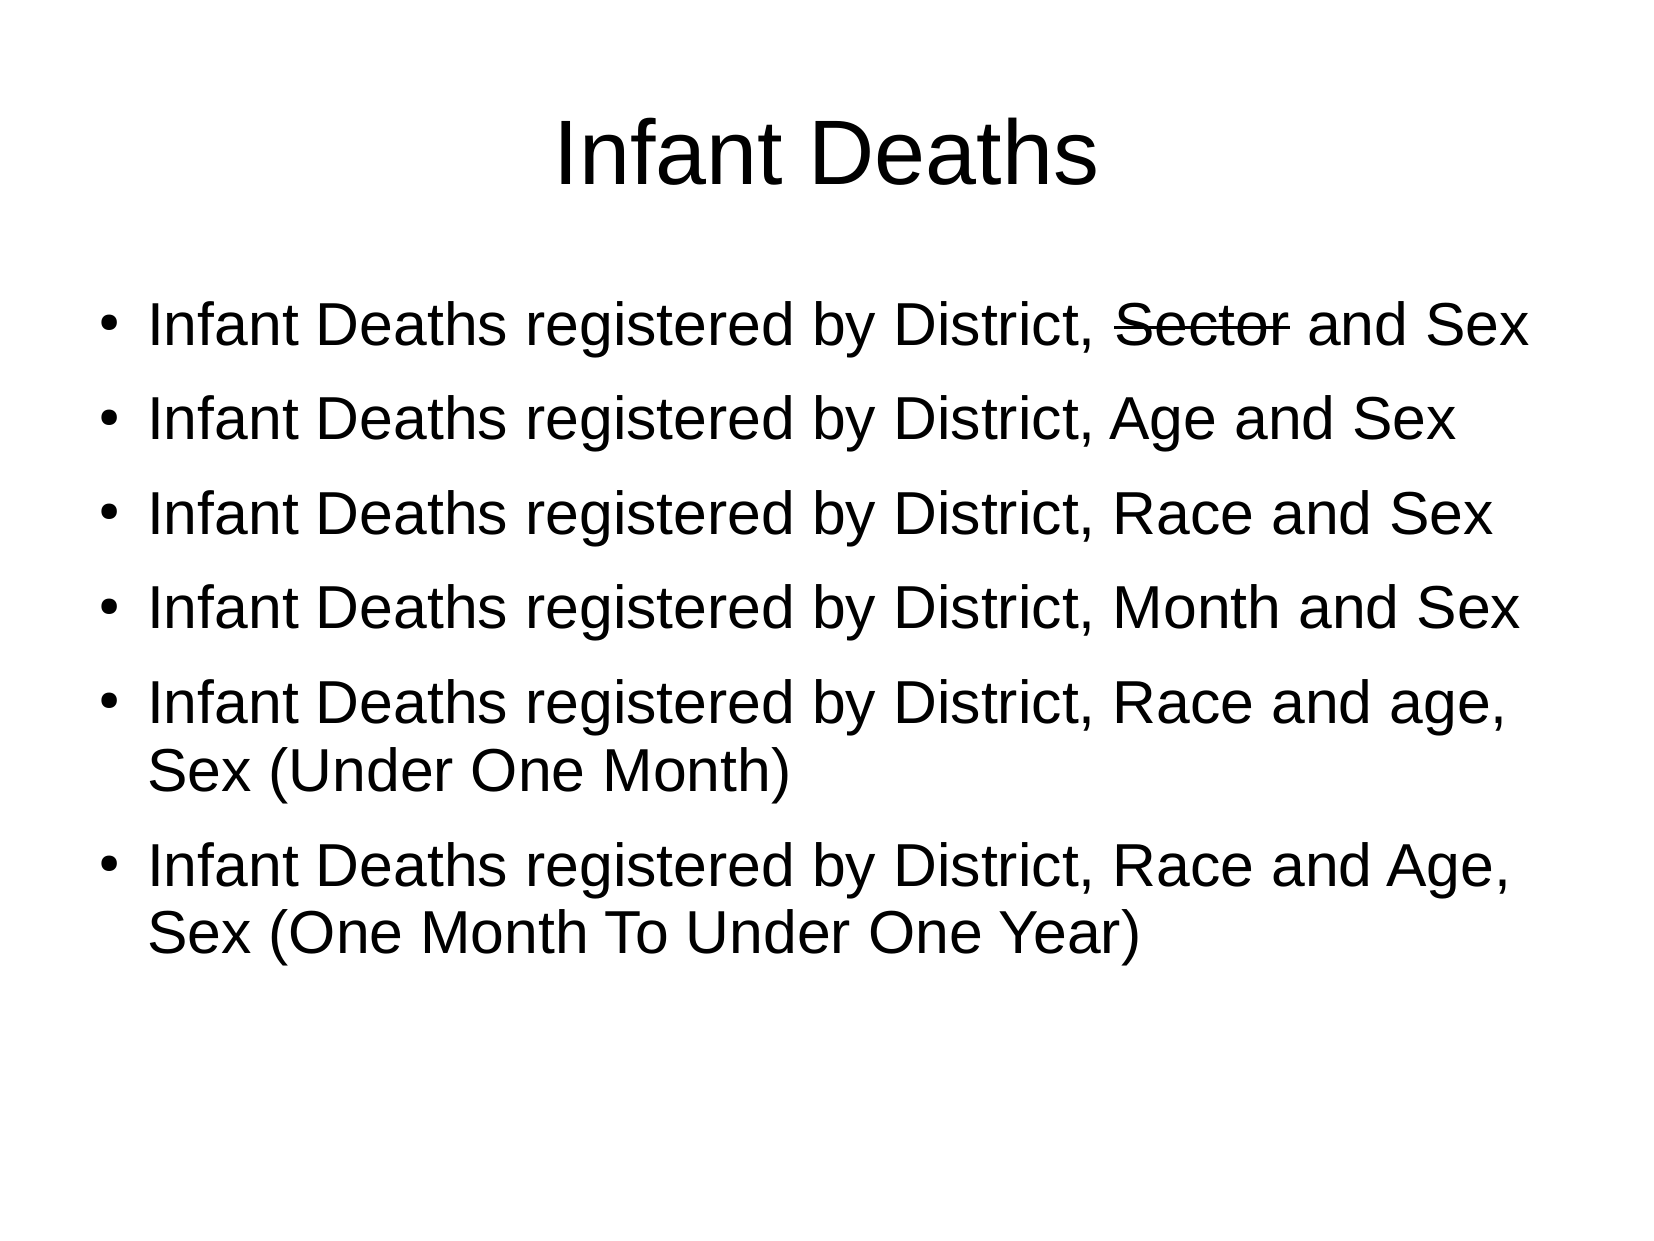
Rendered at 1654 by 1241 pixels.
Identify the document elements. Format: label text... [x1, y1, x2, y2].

list Infant Deaths registered by District, Sector and Sex Infant Deaths registered by District, Age and Sex Infant Deaths registered by District, Race and Sex Infant Deaths registered by District, Month and Sex Infant Deaths registered by District, Race and age, Sex (Under One Month) Infant Deaths registered by District, Race and Age, Sex (One Month To Under One Year) [82, 290, 1571, 1109]
title Infant Deaths [82, 56, 1571, 250]
